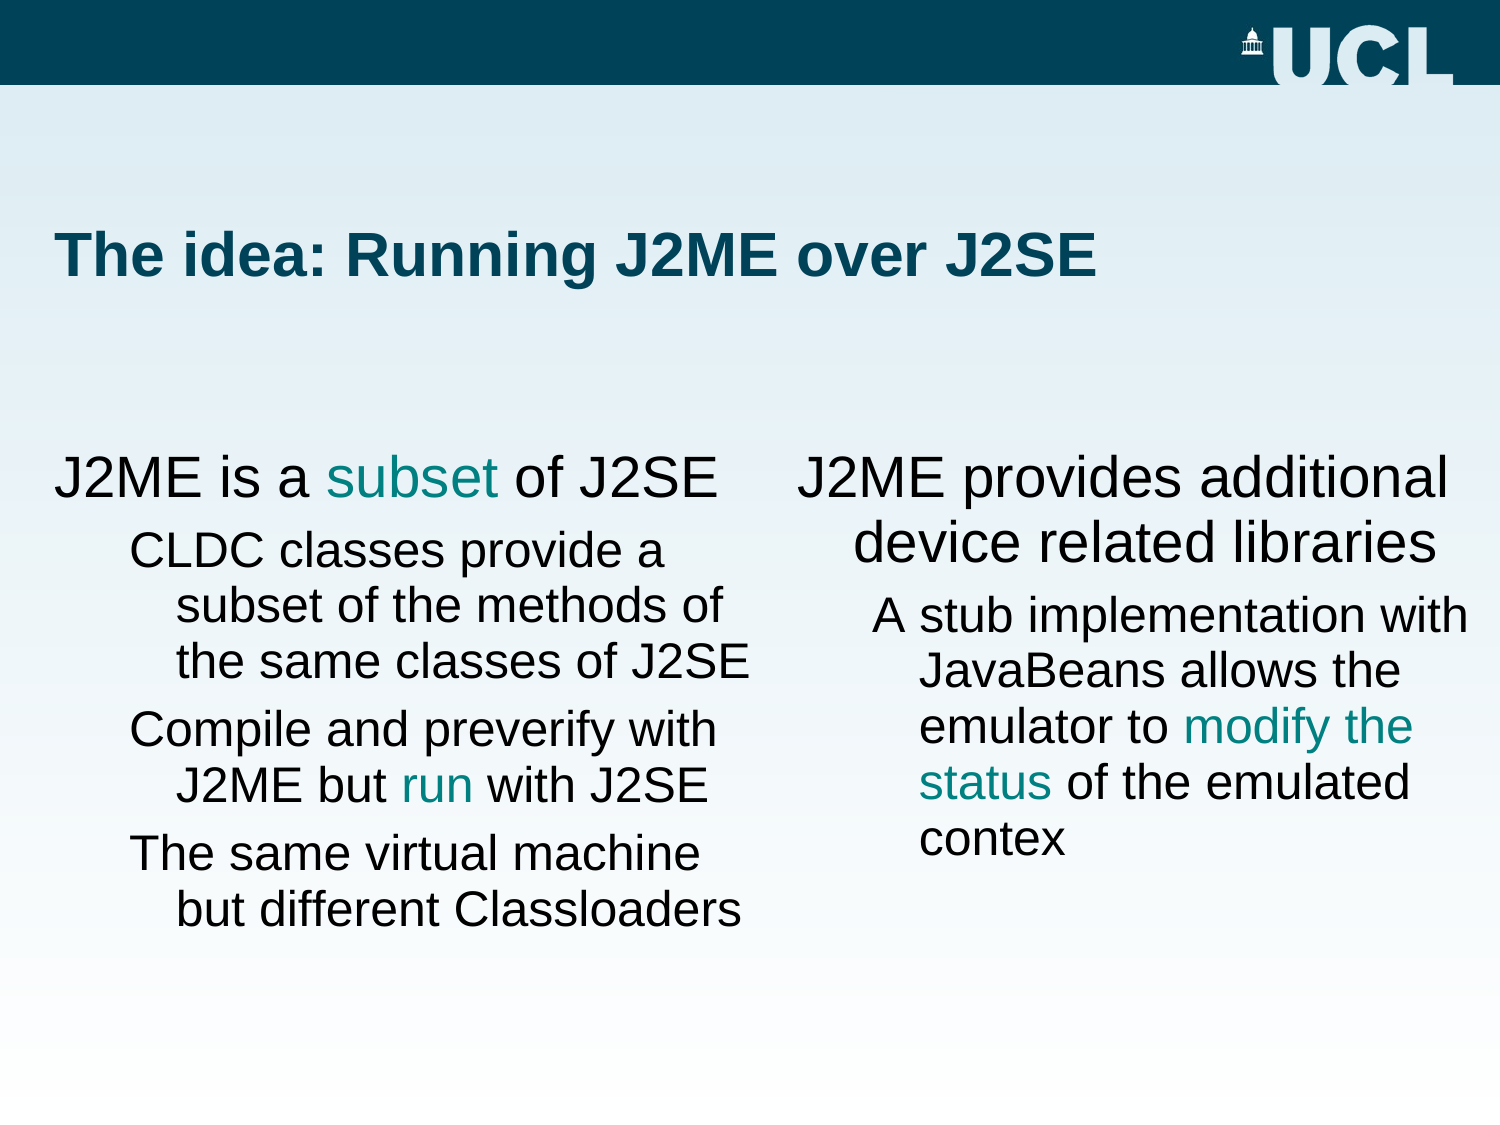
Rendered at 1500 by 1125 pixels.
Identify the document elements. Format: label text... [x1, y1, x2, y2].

list J2ME provides additional device related libraries A stub implementation with JavaBeans allows the emulator to modify the status of the emulated contex [797, 444, 1477, 1011]
title The idea: Running J2ME over J2SE [54, 156, 1447, 355]
picture [1274, 28, 1330, 85]
list J2ME is a subset of J2SE CLDC classes provide a subset of the methods of the same classes of J2SE Compile and preverify with J2ME but run with J2SE The same virtual machine but different Classloaders [54, 444, 768, 1011]
picture [1240, 28, 1263, 55]
picture [1409, 28, 1453, 85]
picture [1338, 25, 1398, 85]
